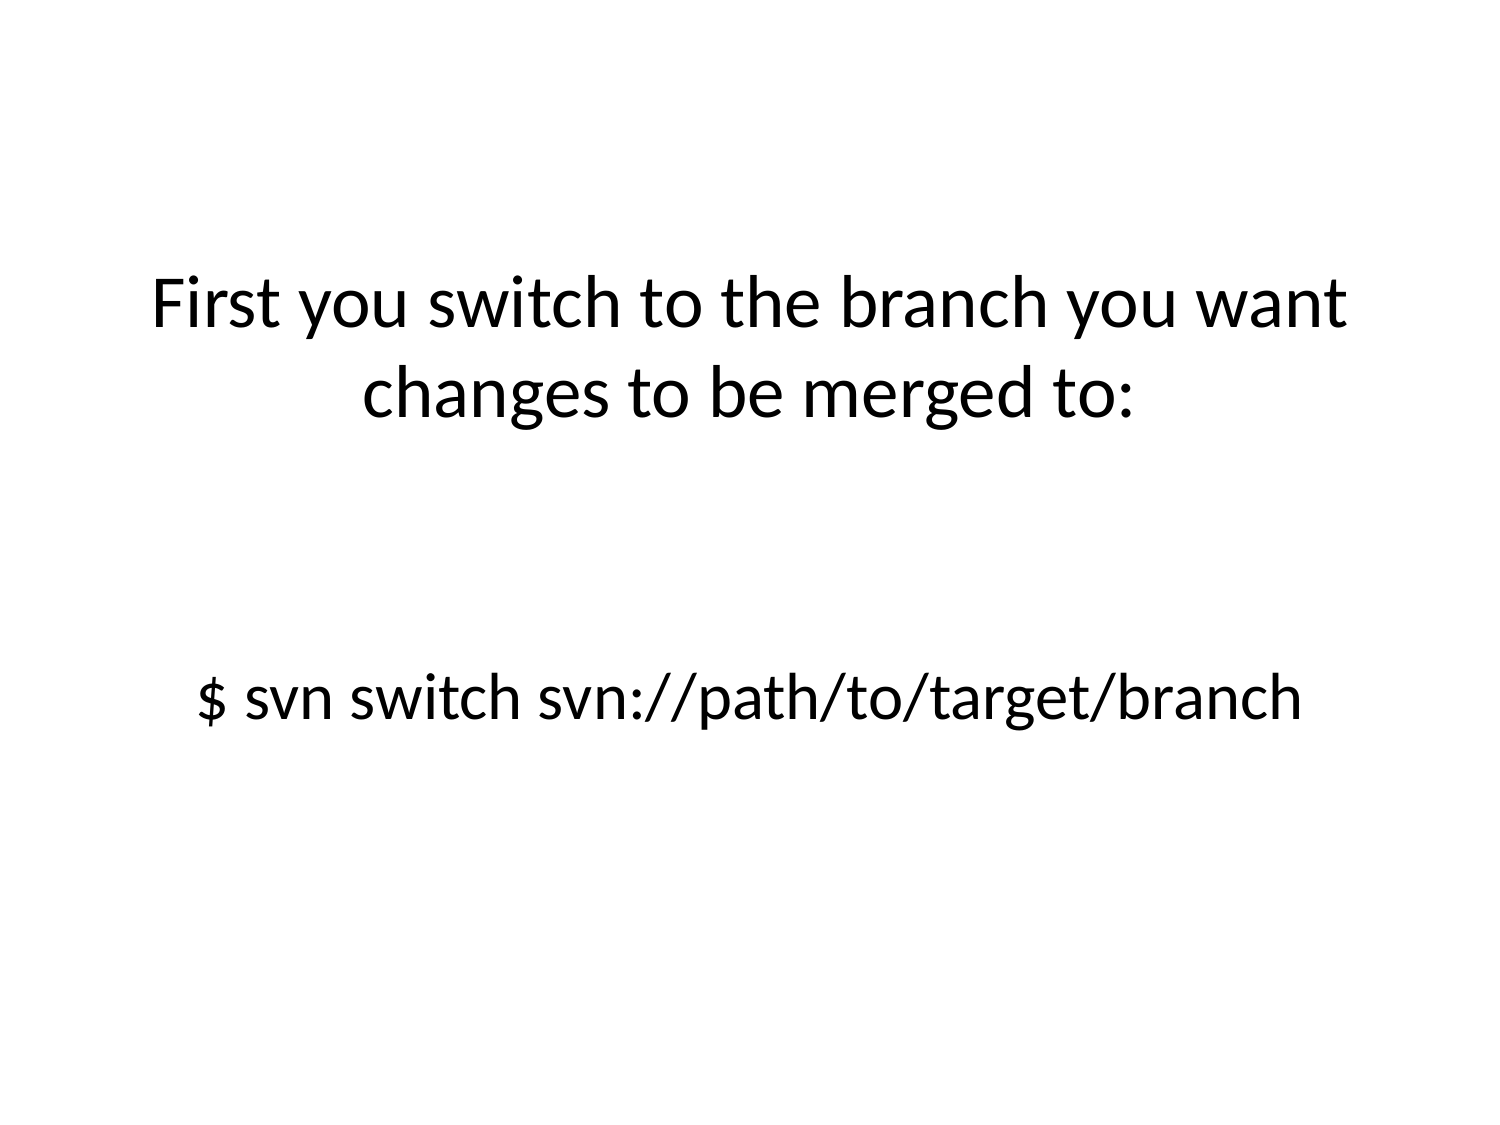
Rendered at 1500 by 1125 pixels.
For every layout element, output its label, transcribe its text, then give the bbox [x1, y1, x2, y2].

title First you switch to the branch you want changes to be merged to: $ svn switch svn://path/to/target/branch [75, 90, 1426, 1005]
